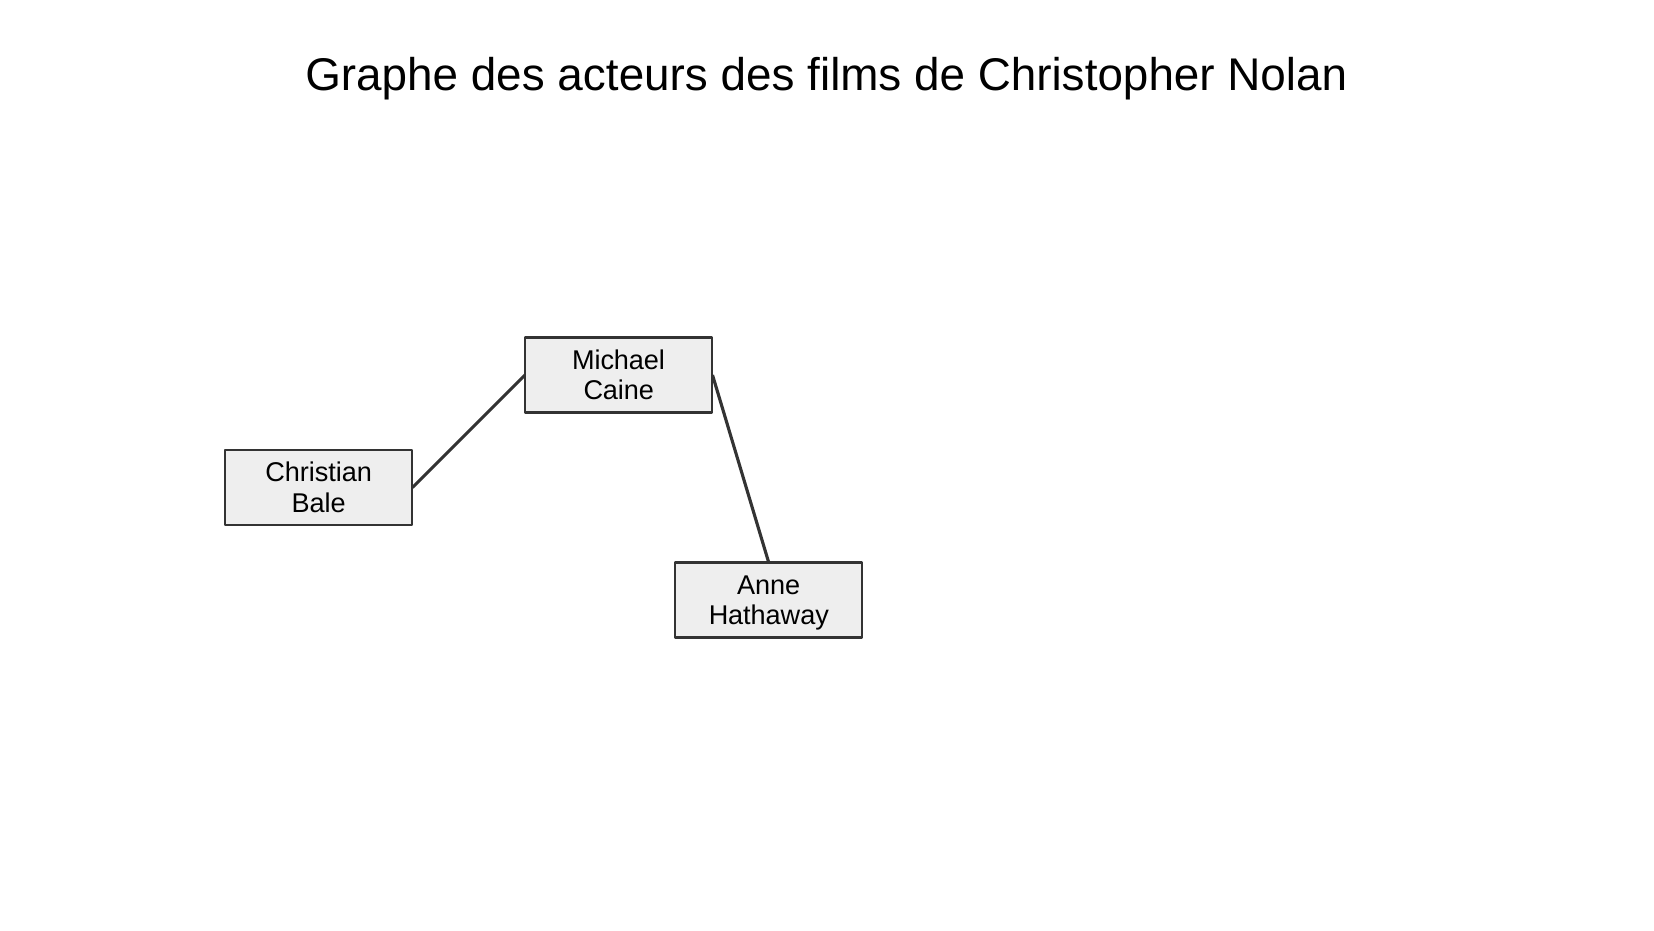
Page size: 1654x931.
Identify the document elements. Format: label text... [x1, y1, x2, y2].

text_box Christian Bale [224, 450, 413, 526]
title Graphe des acteurs des films de Christopher Nolan [82, 37, 1571, 113]
text_box Michael Caine [524, 337, 713, 413]
text_box Anne Hathaway [674, 562, 863, 638]
